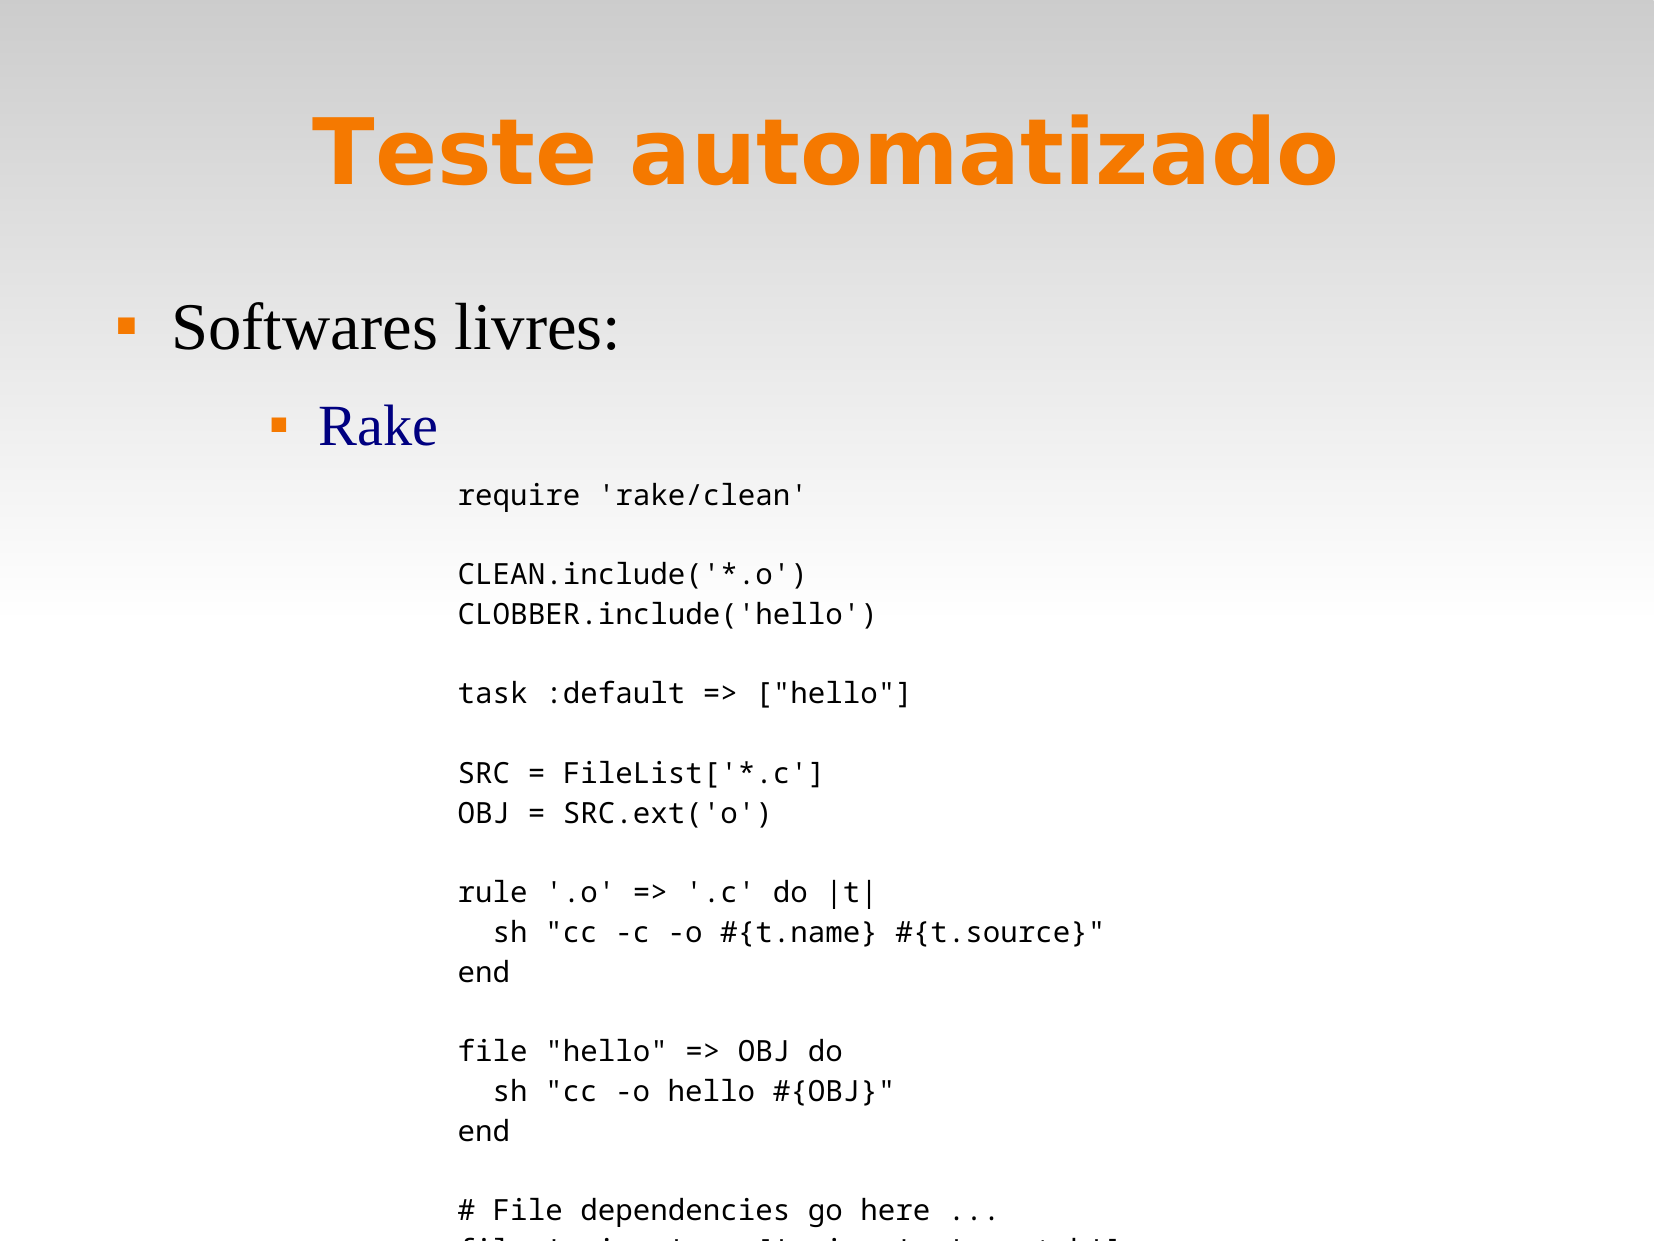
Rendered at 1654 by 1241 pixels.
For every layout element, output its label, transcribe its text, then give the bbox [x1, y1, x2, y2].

list Softwares livres: Rake [82, 290, 1571, 502]
text_box require 'rake/clean' CLEAN.include('*.o') CLOBBER.include('hello') task :default => ["hello"] SRC = FileList['*.c'] OBJ = SRC.ext('o') rule '.o' => '.c' do |t| sh "cc -c -o #{t.name} #{t.source}" end file "hello" => OBJ do sh "cc -o hello #{OBJ}" end # File dependencies go here ... file 'main.o' => ['main.c', 'greet.h'] file 'greet.o' => ['greet.c'] [442, 466, 1211, 1201]
title Teste automatizado [82, 49, 1571, 257]
